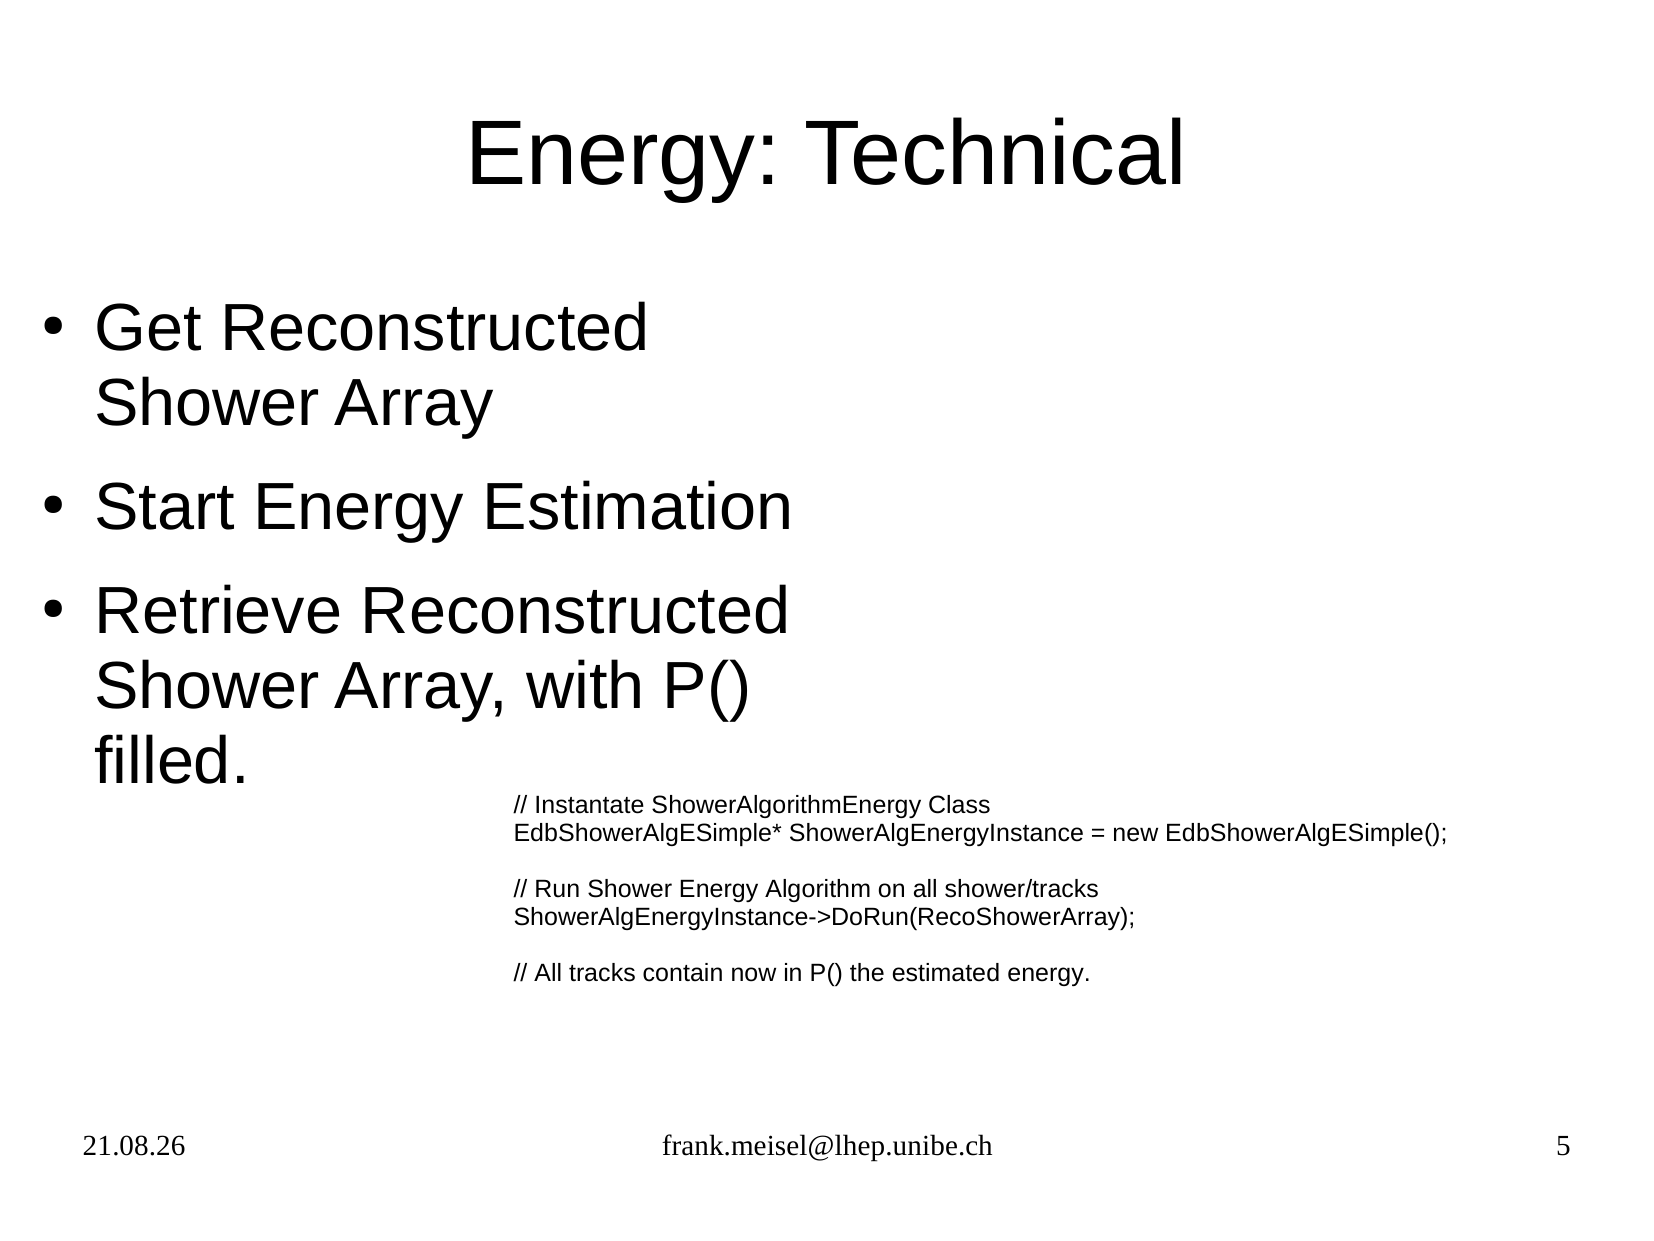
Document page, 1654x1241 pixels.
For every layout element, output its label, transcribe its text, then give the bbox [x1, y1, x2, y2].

list Get Reconstructed Shower Array Start Energy Estimation Retrieve Reconstructed Shower Array, with P() filled. [23, 290, 827, 1109]
text_box // Instantate ShowerAlgorithmEnergy Class EdbShowerAlgESimple* ShowerAlgEnergyInstance = new EdbShowerAlgESimple(); // Run Shower Energy Algorithm on all shower/tracks ShowerAlgEnergyInstance->DoRun(RecoShowerArray); // All tracks contain now in P() the estimated energy. [442, 783, 1510, 1093]
title Energy: Technical [82, 49, 1571, 257]
